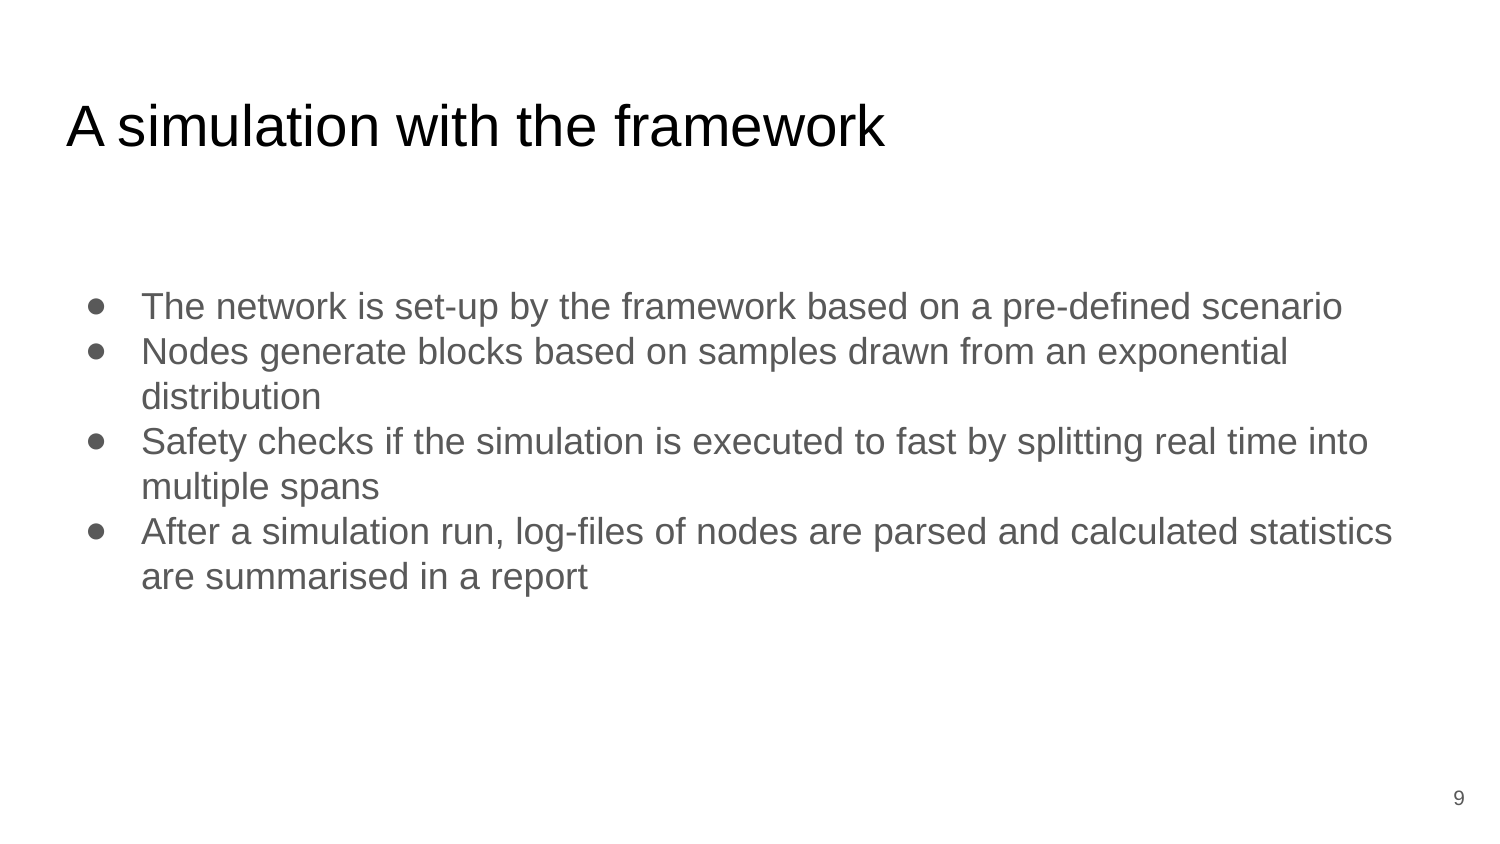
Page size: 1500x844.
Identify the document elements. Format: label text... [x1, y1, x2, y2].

list The network is set-up by the framework based on a pre-defined scenario Nodes generate blocks based on samples drawn from an exponential distribution Safety checks if the simulation is executed to fast by splitting real time into multiple spans After a simulation run, log-files of nodes are parsed and calculated statistics are summarised in a report [51, 189, 1449, 750]
title A simulation with the framework [51, 72, 1449, 167]
